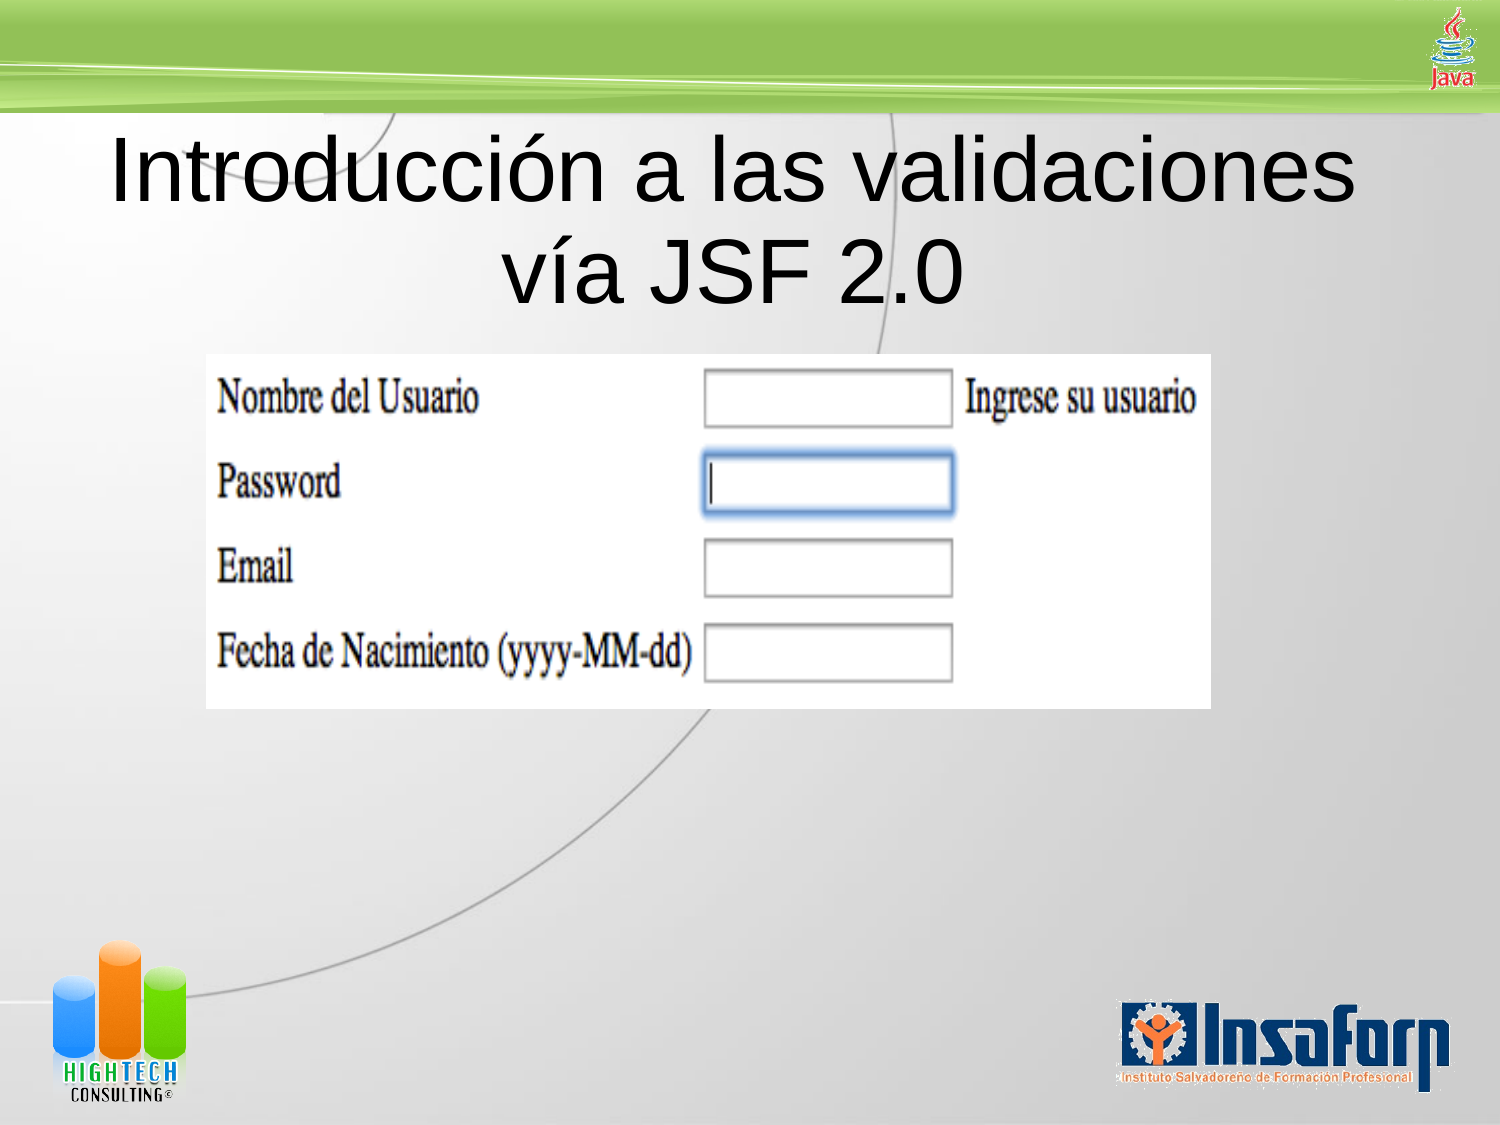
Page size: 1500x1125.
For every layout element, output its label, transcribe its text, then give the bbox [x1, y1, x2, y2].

title Introducción a las validaciones vía JSF 2.0 [59, 118, 1409, 324]
picture [0, 0, 1500, 1125]
